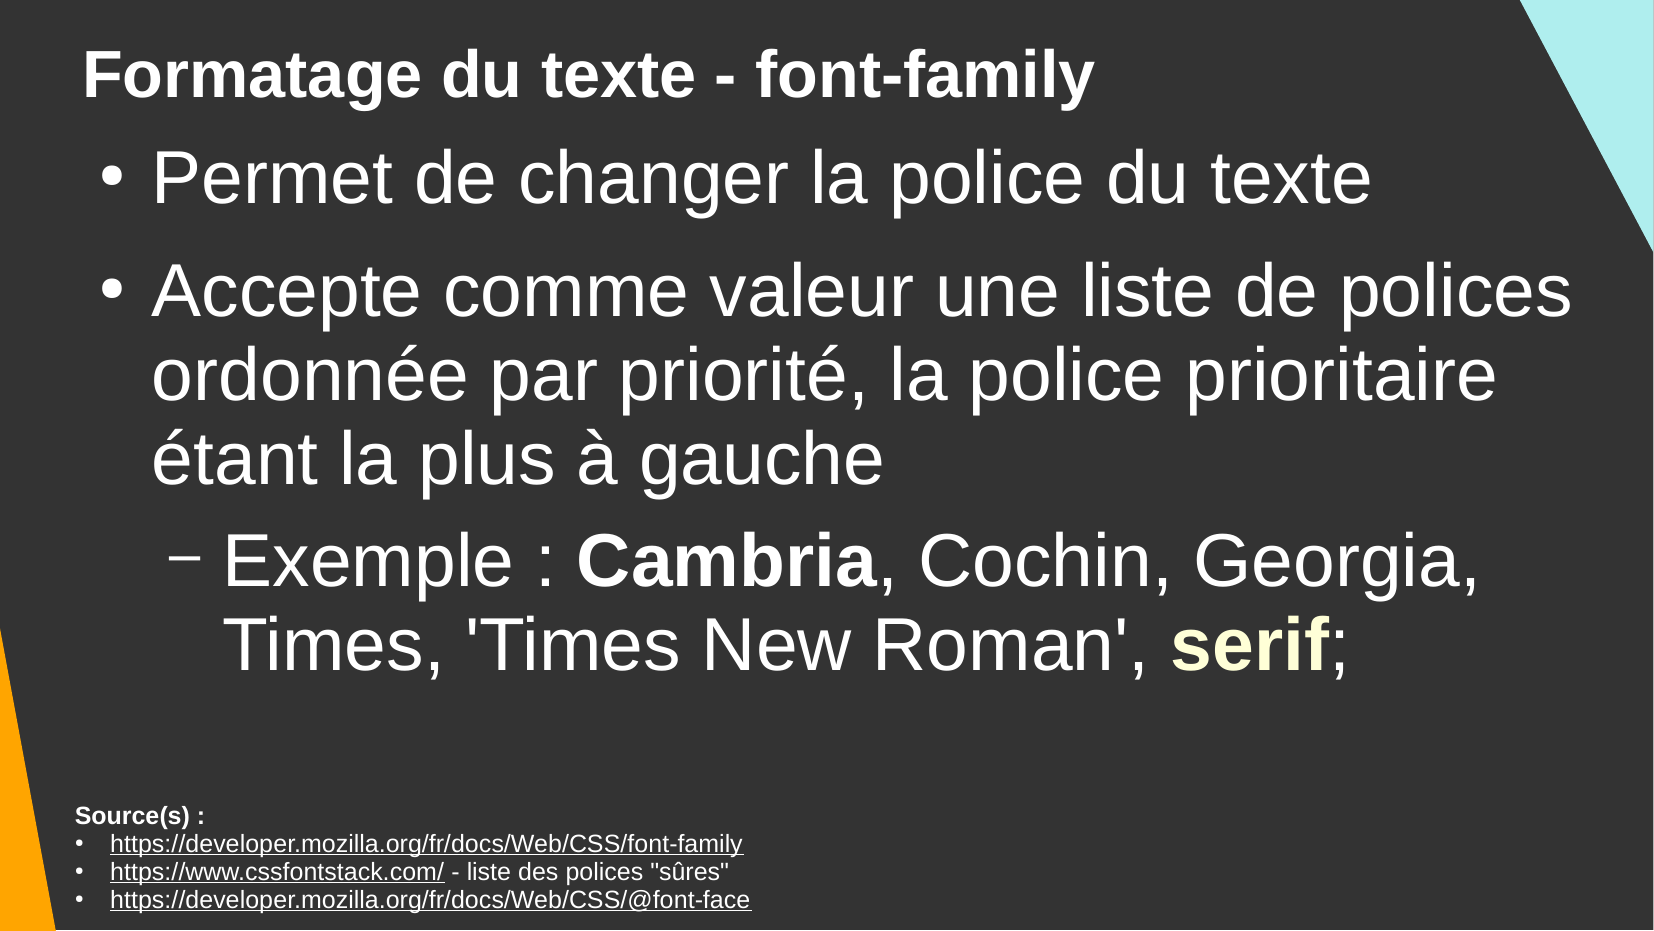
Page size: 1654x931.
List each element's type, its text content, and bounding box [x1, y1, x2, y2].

text_box Source(s) : https://developer.mozilla.org/fr/docs/Web/CSS/font-family https://www.cssfontstack.com/ - liste des polices "sûres" https://developer.mozilla.org/fr/docs/Web/CSS/@font-face [60, 794, 1546, 931]
text_box [0, 628, 56, 931]
title Formatage du texte - font-family [82, 37, 1571, 114]
list Permet de changer la police du texte Accepte comme valeur une liste de polices ordonnée par priorité, la police prioritaire étant la plus à gauche Exemple : Cambria, Cochin, Georgia, Times, 'Times New Roman', serif; [80, 135, 1605, 753]
text_box [1519, 0, 1654, 254]
